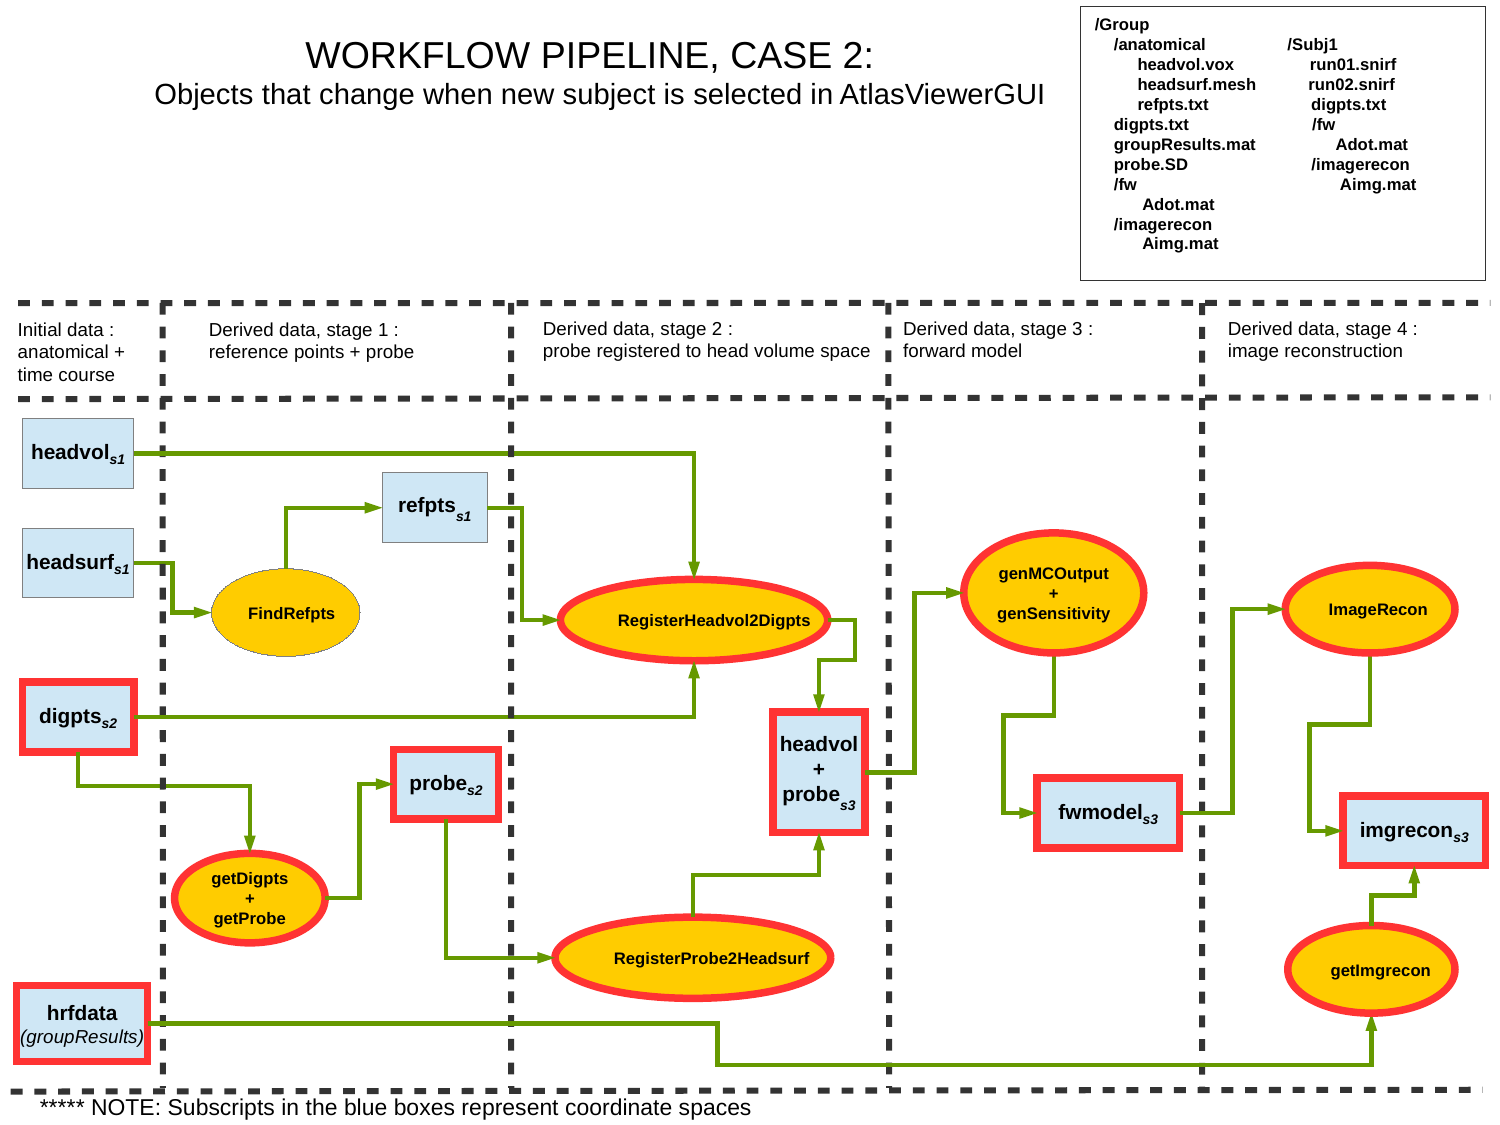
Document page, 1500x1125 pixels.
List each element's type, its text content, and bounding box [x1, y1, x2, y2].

text_box FindRefpts [211, 568, 361, 657]
text_box ***** NOTE: Subscripts in the blue boxes represent coordinate spaces [23, 1084, 1037, 1125]
text_box hrfdata (groupResults) [17, 986, 148, 1061]
text_box Derived data, stage 4 : image reconstruction [1213, 309, 1457, 385]
text_box refptss1 [382, 473, 487, 543]
text_box RegisterHeadvol2Digpts [560, 579, 828, 661]
text_box headvols1 [22, 419, 134, 488]
text_box WORKFLOW PIPELINE, CASE 2: Objects that change when new subject is selected in AtlasViewerGUI [139, 23, 1062, 174]
text_box fwmodels3 [1037, 778, 1180, 848]
text_box Initial data : anatomical + time course [2, 310, 155, 394]
text_box RegisterProbe2Headsurf [555, 917, 831, 999]
text_box headsurfs1 [22, 528, 134, 598]
text_box Derived data, stage 1 : reference points + probe [194, 310, 499, 371]
text_box /Group /anatomical /Subj1 headvol.vox run01.snirf headsurf.mesh run02.snirf refpts.txt digpts.txt digpts.txt /fw groupResults.mat Adot.mat probe.SD /imagerecon /fw Aimg.mat Adot.mat /imagerecon Aimg.mat [1080, 6, 1486, 281]
text_box ImageRecon [1285, 565, 1456, 653]
text_box Derived data, stage 3 : forward model [888, 309, 1172, 385]
text_box getImgrecon [1287, 925, 1456, 1014]
text_box Derived data, stage 2 : probe registered to head volume space [528, 309, 886, 392]
text_box genMCOutput + genSensitivity [963, 532, 1144, 653]
text_box getDigpts + getProbe [174, 853, 326, 943]
text_box headvol + probes3 [773, 712, 865, 833]
text_box digptss2 [22, 682, 134, 752]
text_box imgrecons3 [1343, 796, 1486, 866]
text_box probes2 [394, 749, 498, 819]
